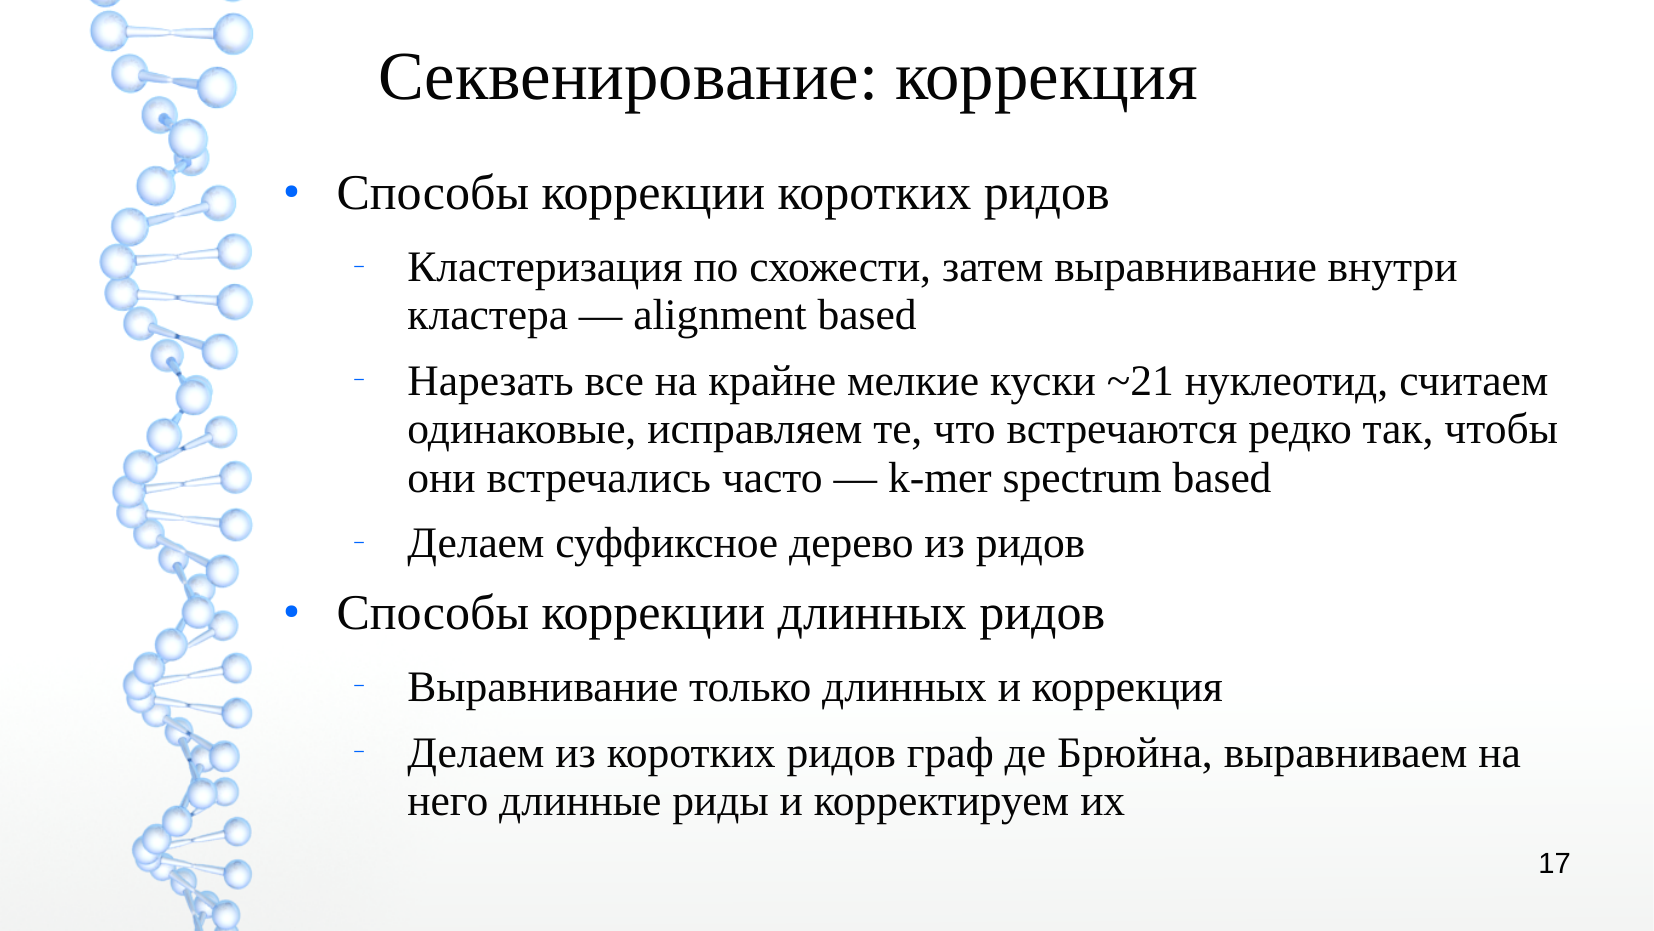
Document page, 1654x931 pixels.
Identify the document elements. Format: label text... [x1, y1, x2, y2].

picture [0, 0, 1654, 931]
title Секвенирование: коррекция [124, 0, 1453, 154]
list Способы коррекции коротких ридов Кластеризация по схожести, затем выравнивание внутри кластера — alignment based Нарезать все на крайне мелкие куски ~21 нуклеотид, считаем одинаковые, исправляем те, что встречаются редко так, чтобы они встречались часто — k-mer spectrum based Делаем суффиксное дерево из ридов Способы коррекции длинных ридов Выравнивание только длинных и коррекция Делаем из коротких ридов граф де Брюйна, выравниваем на него длинные риды и корректируем их [265, 165, 1583, 839]
